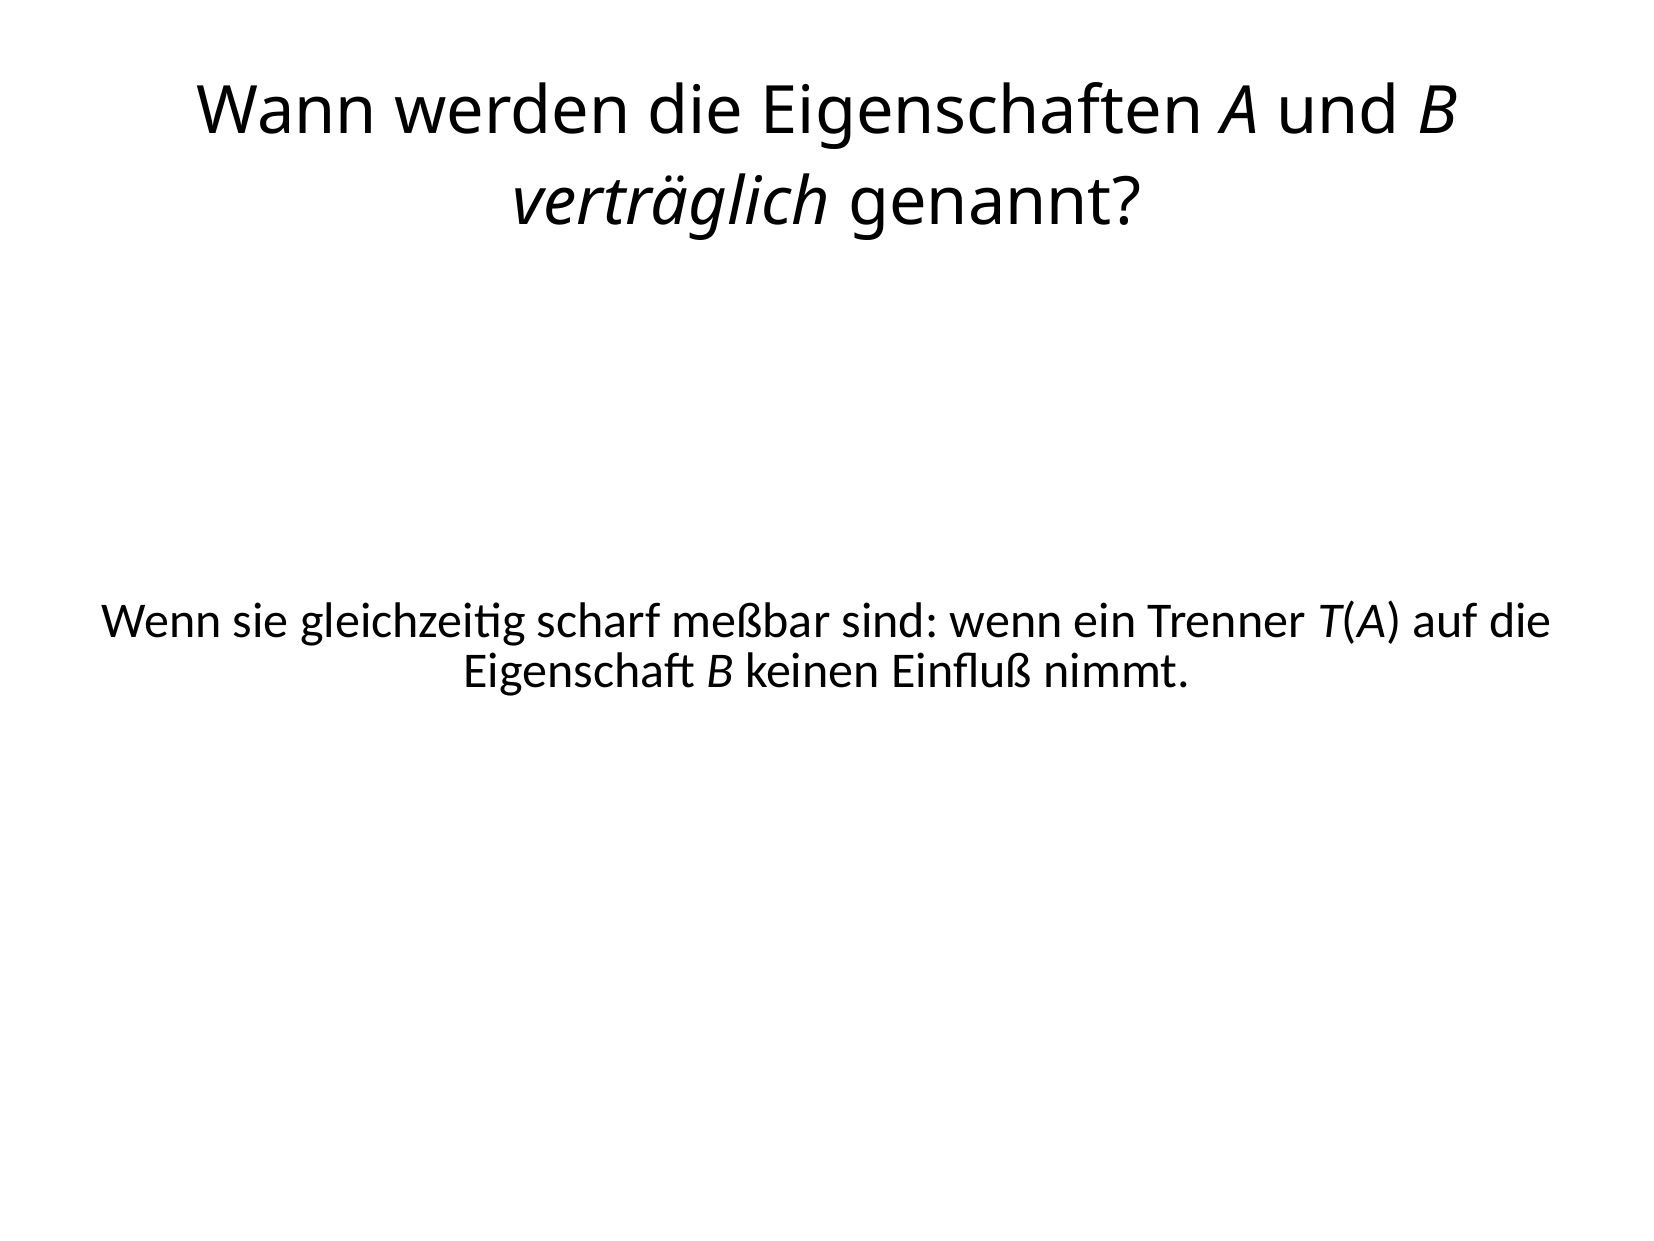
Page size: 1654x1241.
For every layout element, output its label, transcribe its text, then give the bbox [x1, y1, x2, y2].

title Wann werden die Eigenschaften A und B verträglich genannt? [82, 49, 1571, 257]
subtitle Wenn sie gleichzeitig scharf meßbar sind: wenn ein Trenner T(A) auf die Eigenschaft B keinen Einfluß nimmt. [82, 290, 1571, 1010]
